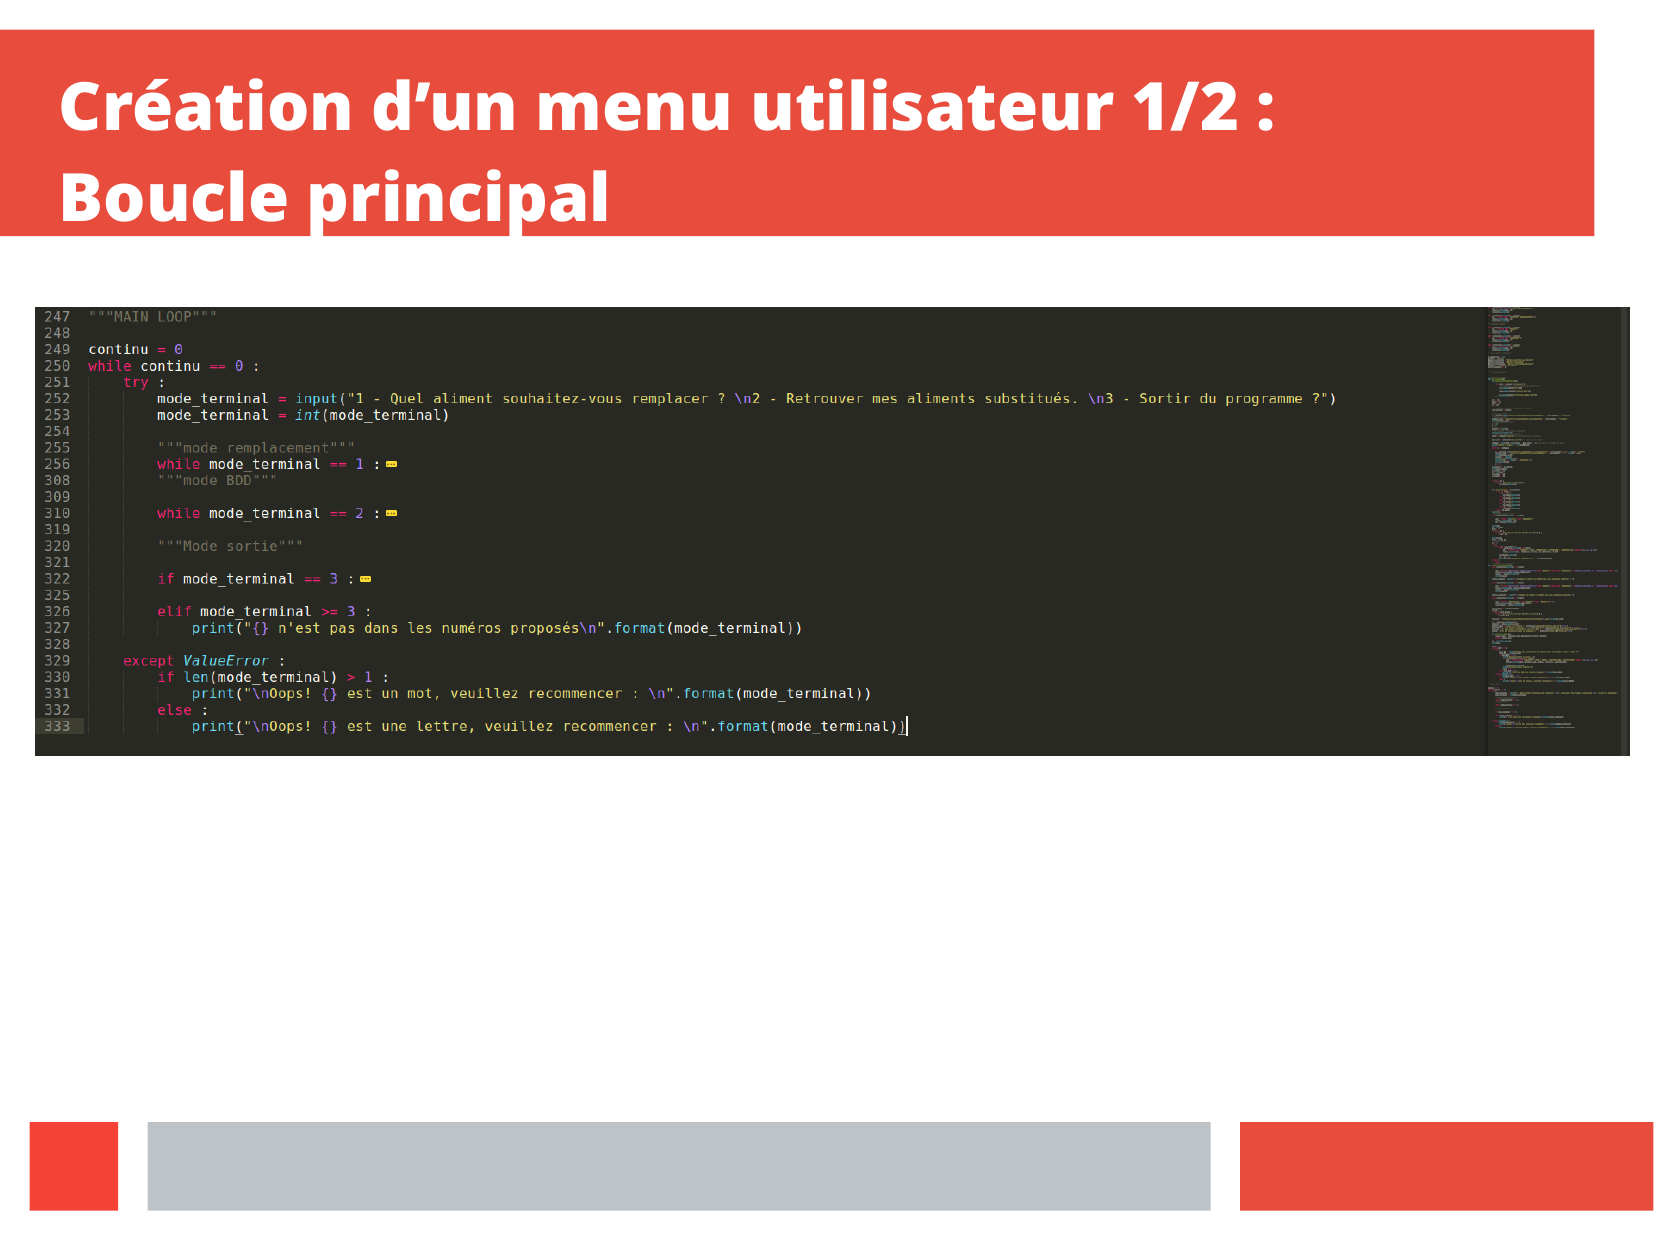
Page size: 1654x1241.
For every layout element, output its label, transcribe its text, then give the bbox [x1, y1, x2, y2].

title Création d’un menu utilisateur 1/2 : Boucle principal [59, 59, 1595, 207]
picture [35, 307, 1630, 756]
